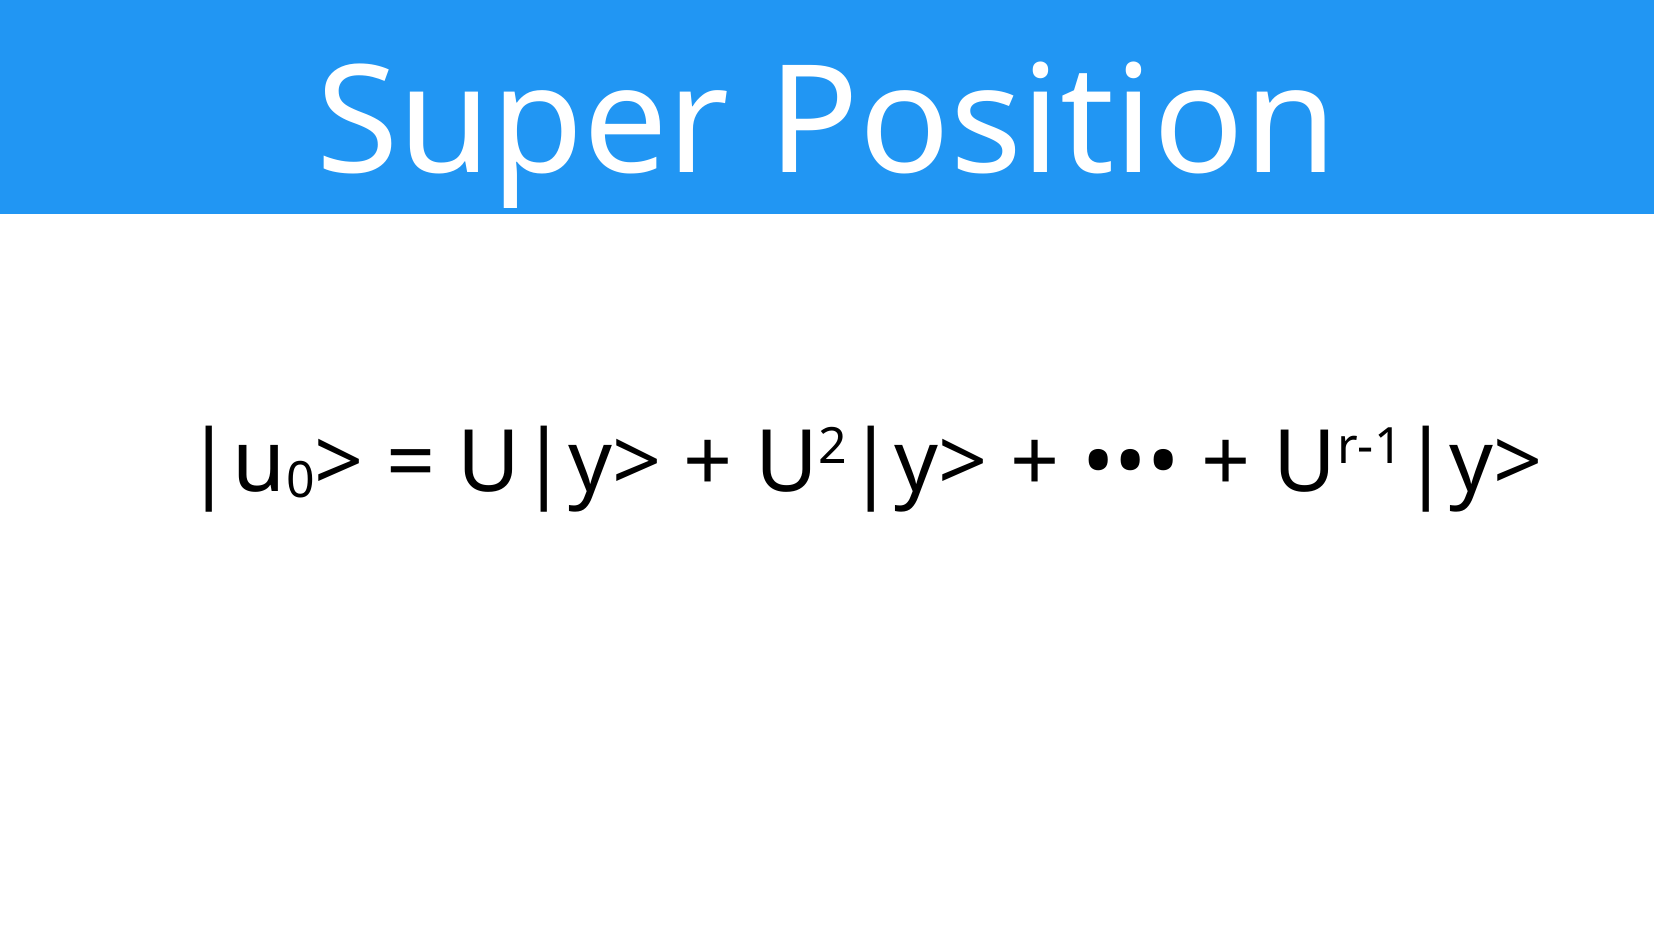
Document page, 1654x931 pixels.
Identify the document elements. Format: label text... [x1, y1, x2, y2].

list |u0> = U|y> + U2|y> + ••• + Ur-1|y> [86, 345, 1576, 571]
title Super Position [82, 37, 1571, 193]
